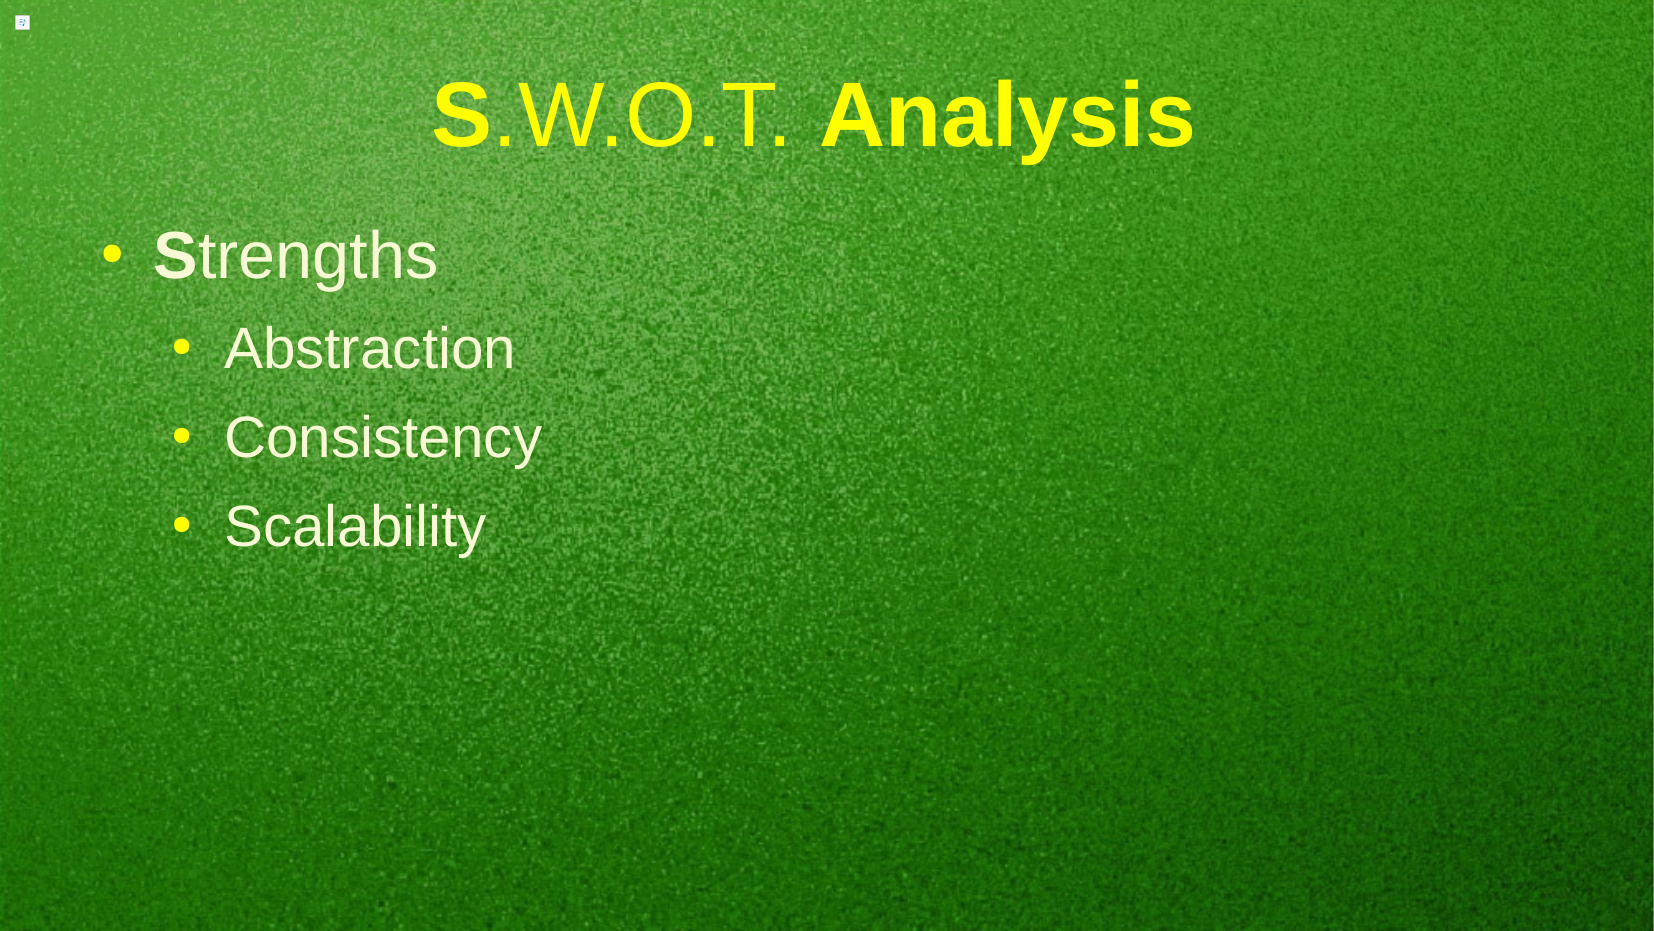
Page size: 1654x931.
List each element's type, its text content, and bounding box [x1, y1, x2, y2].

title S.W.O.T. Analysis [82, 37, 1571, 193]
list Strengths Abstraction Consistency Scalability [82, 217, 1571, 758]
picture [0, 0, 1654, 931]
text_box [15, 15, 31, 31]
